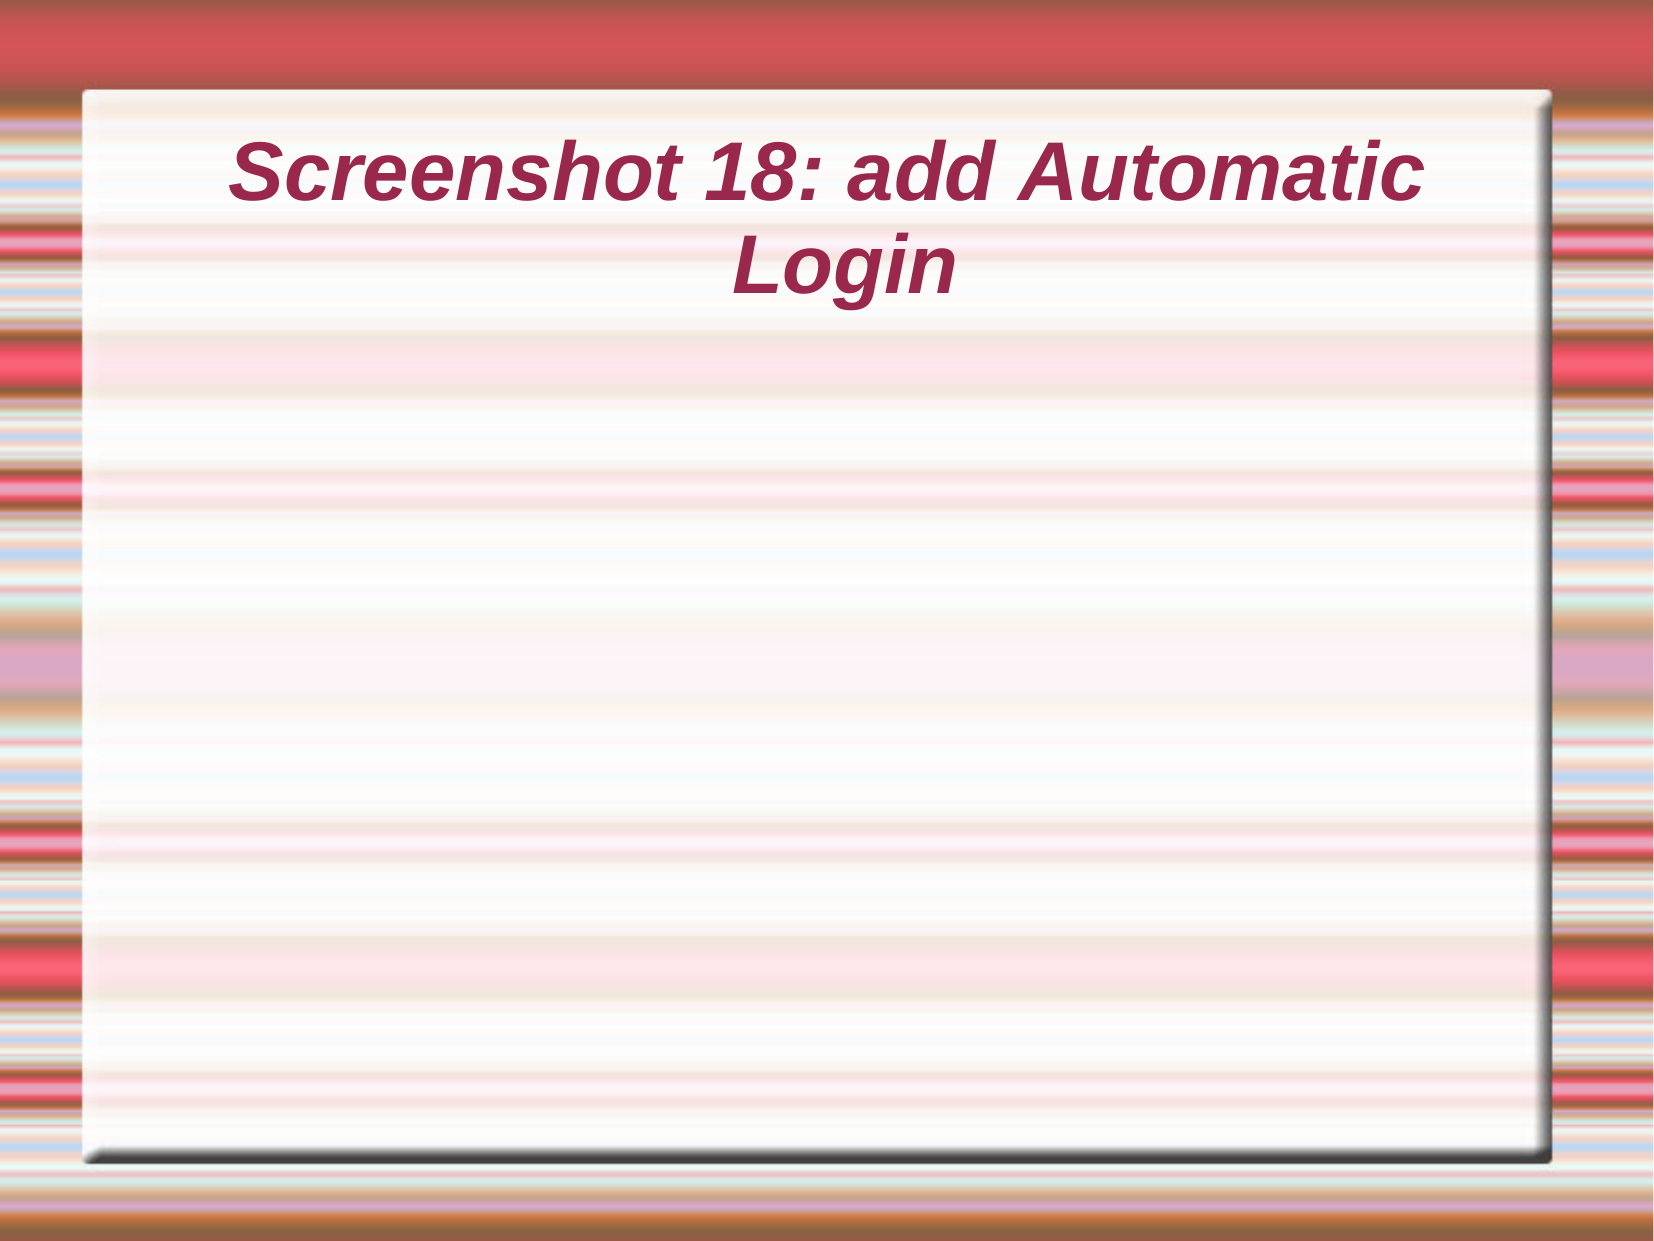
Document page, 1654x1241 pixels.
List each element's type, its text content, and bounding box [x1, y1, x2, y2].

title Screenshot 18: add Automatic Login [121, 114, 1534, 322]
picture [0, 0, 1654, 1241]
